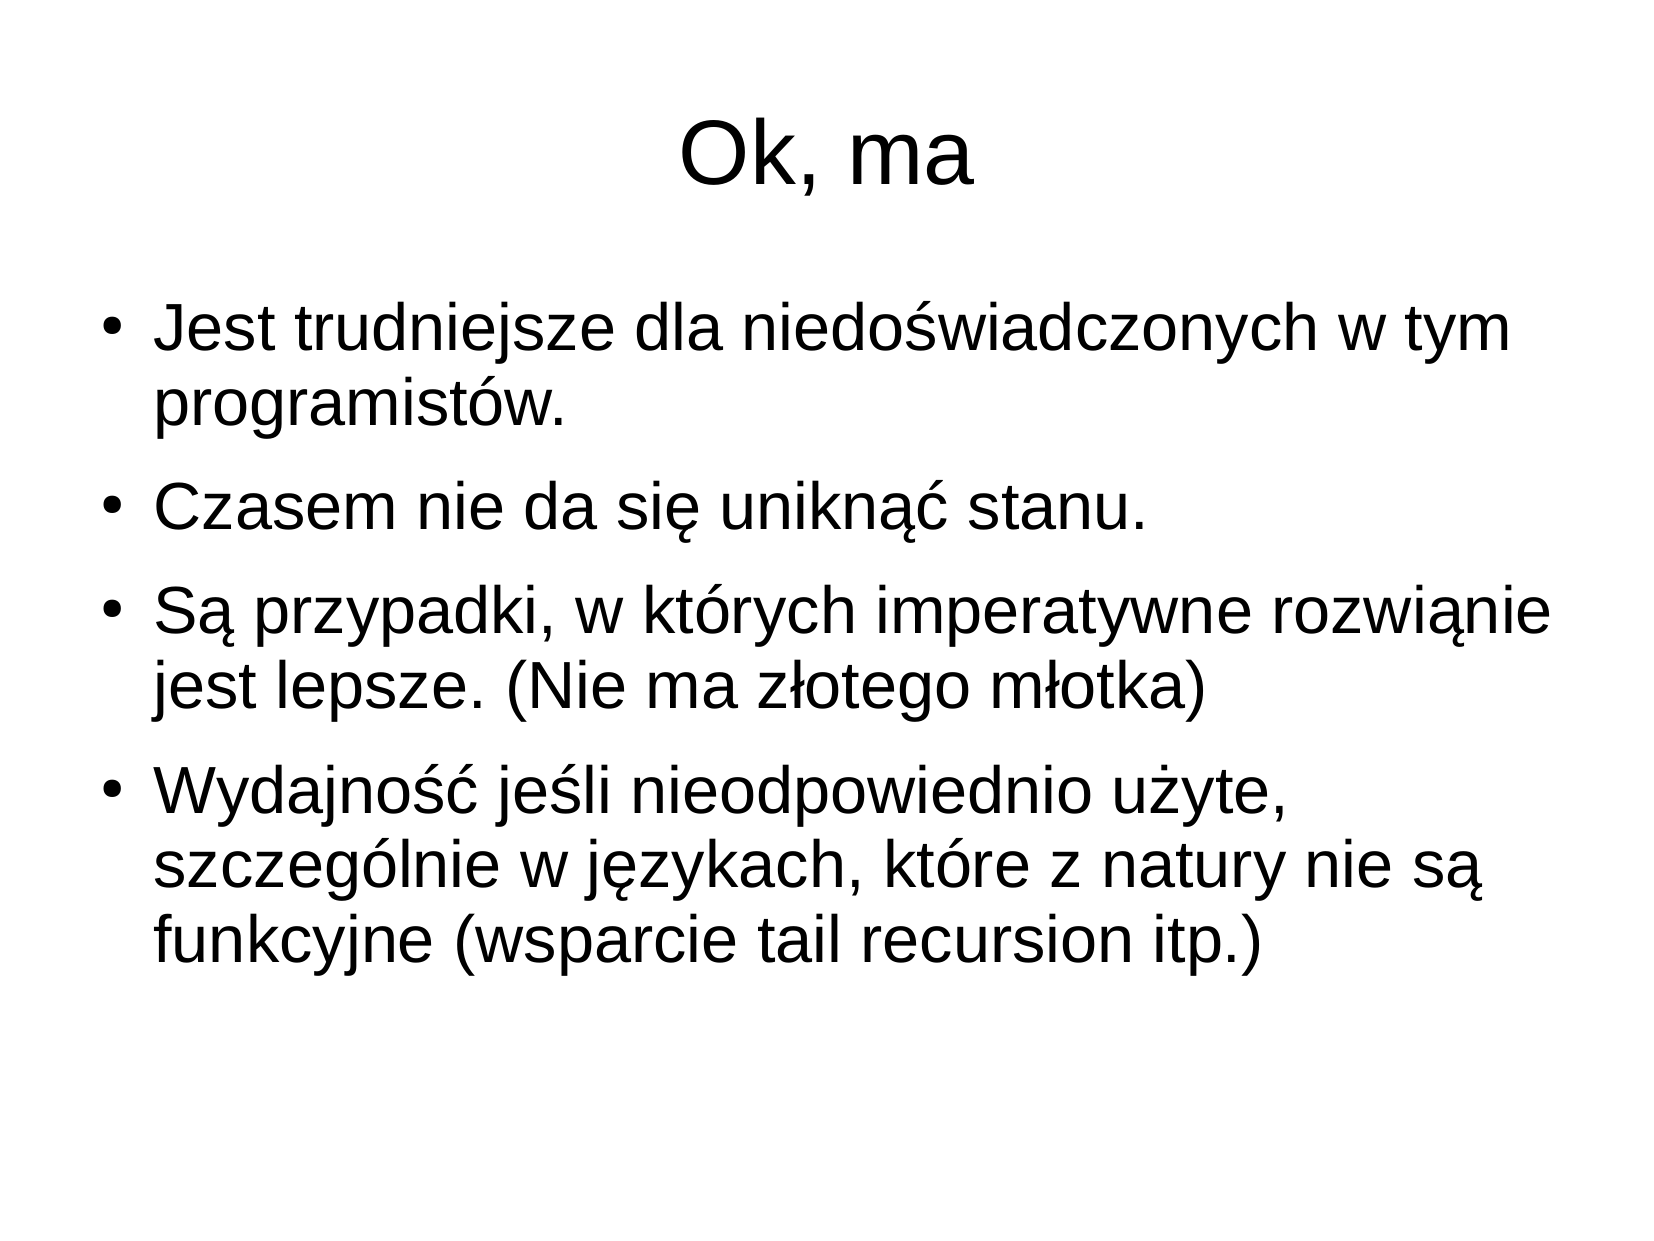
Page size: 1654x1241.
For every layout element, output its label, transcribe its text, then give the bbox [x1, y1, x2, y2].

title Ok, ma [82, 49, 1571, 257]
list Jest trudniejsze dla niedoświadczonych w tym programistów. Czasem nie da się uniknąć stanu. Są przypadki, w których imperatywne rozwiąnie jest lepsze. (Nie ma złotego młotka) Wydajność jeśli nieodpowiednio użyte, szczególnie w językach, które z natury nie są funkcyjne (wsparcie tail recursion itp.) [82, 290, 1571, 1010]
